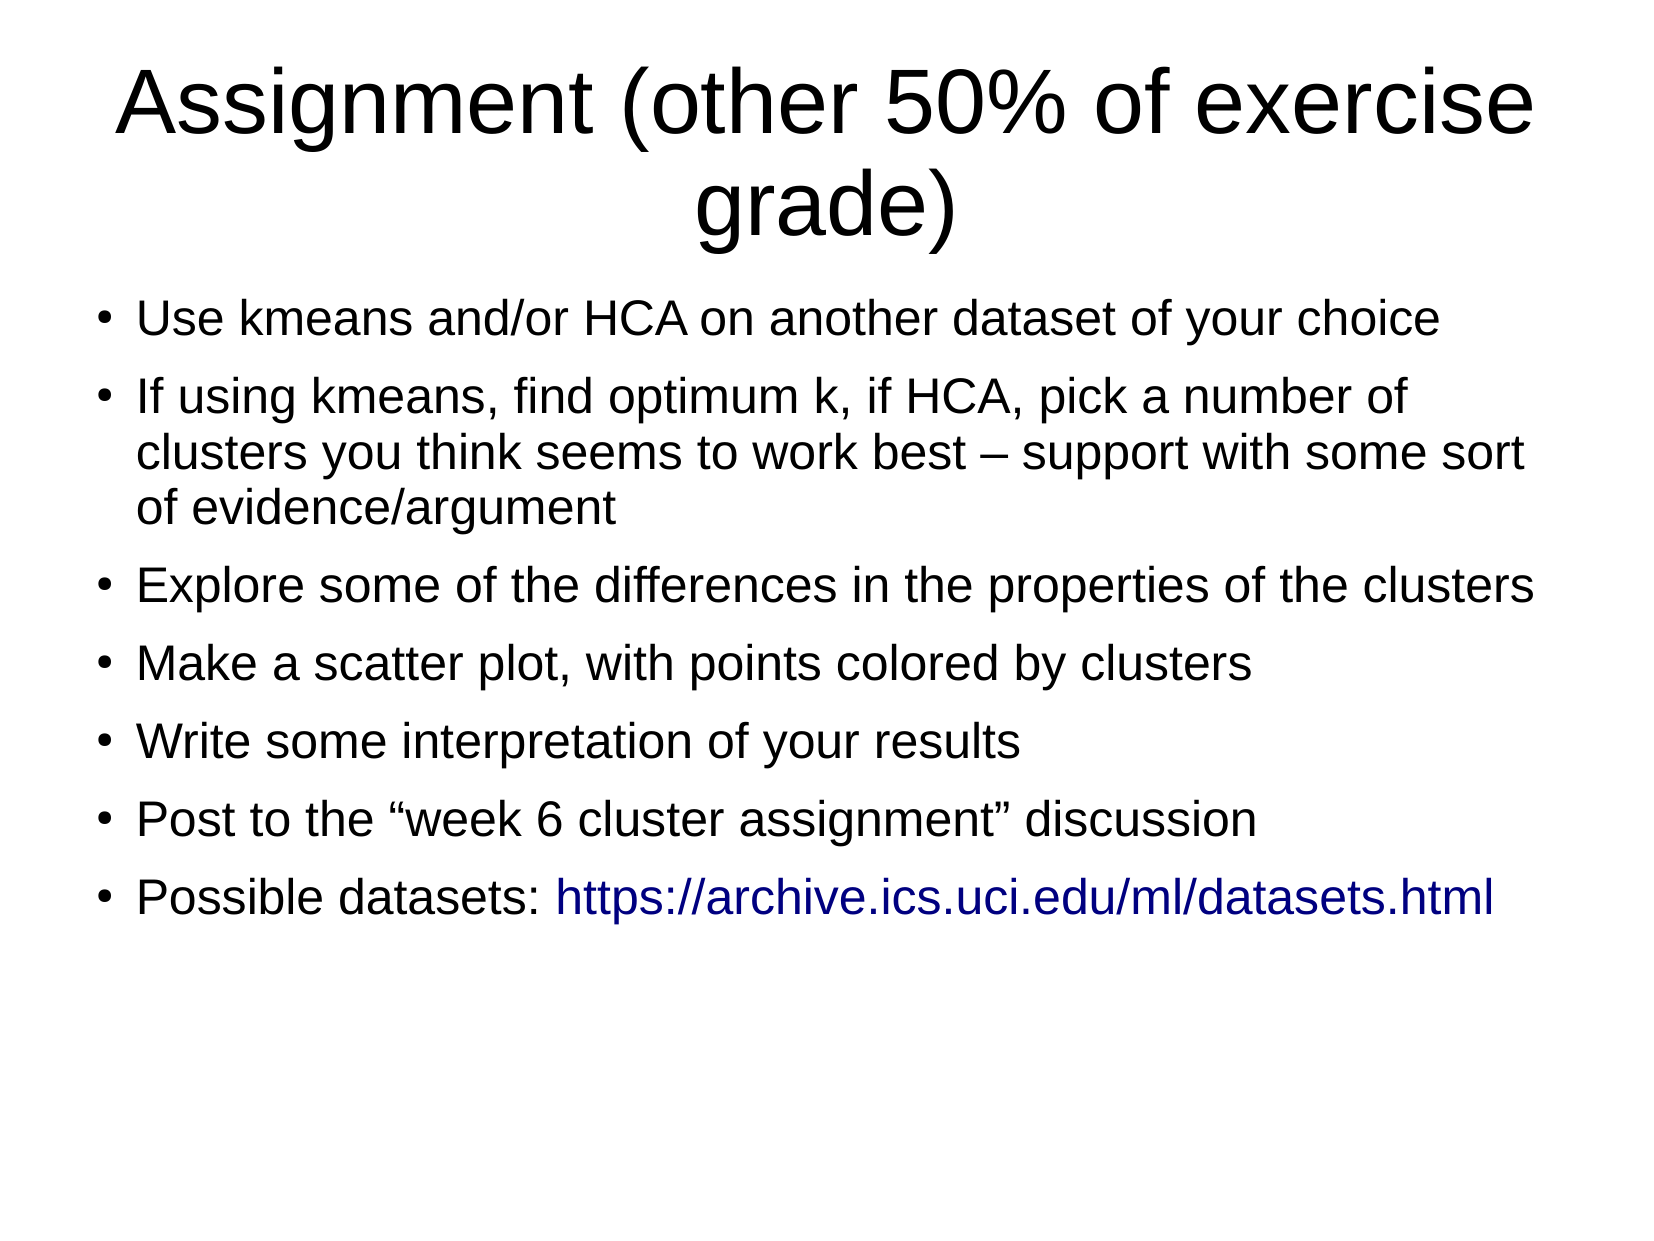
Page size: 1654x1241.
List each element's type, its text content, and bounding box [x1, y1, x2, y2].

list Use kmeans and/or HCA on another dataset of your choice If using kmeans, find optimum k, if HCA, pick a number of clusters you think seems to work best – support with some sort of evidence/argument Explore some of the differences in the properties of the clusters Make a scatter plot, with points colored by clusters Write some interpretation of your results Post to the “week 6 cluster assignment” discussion Possible datasets: https://archive.ics.uci.edu/ml/datasets.html [82, 290, 1571, 1010]
title Assignment (other 50% of exercise grade) [82, 49, 1571, 257]
